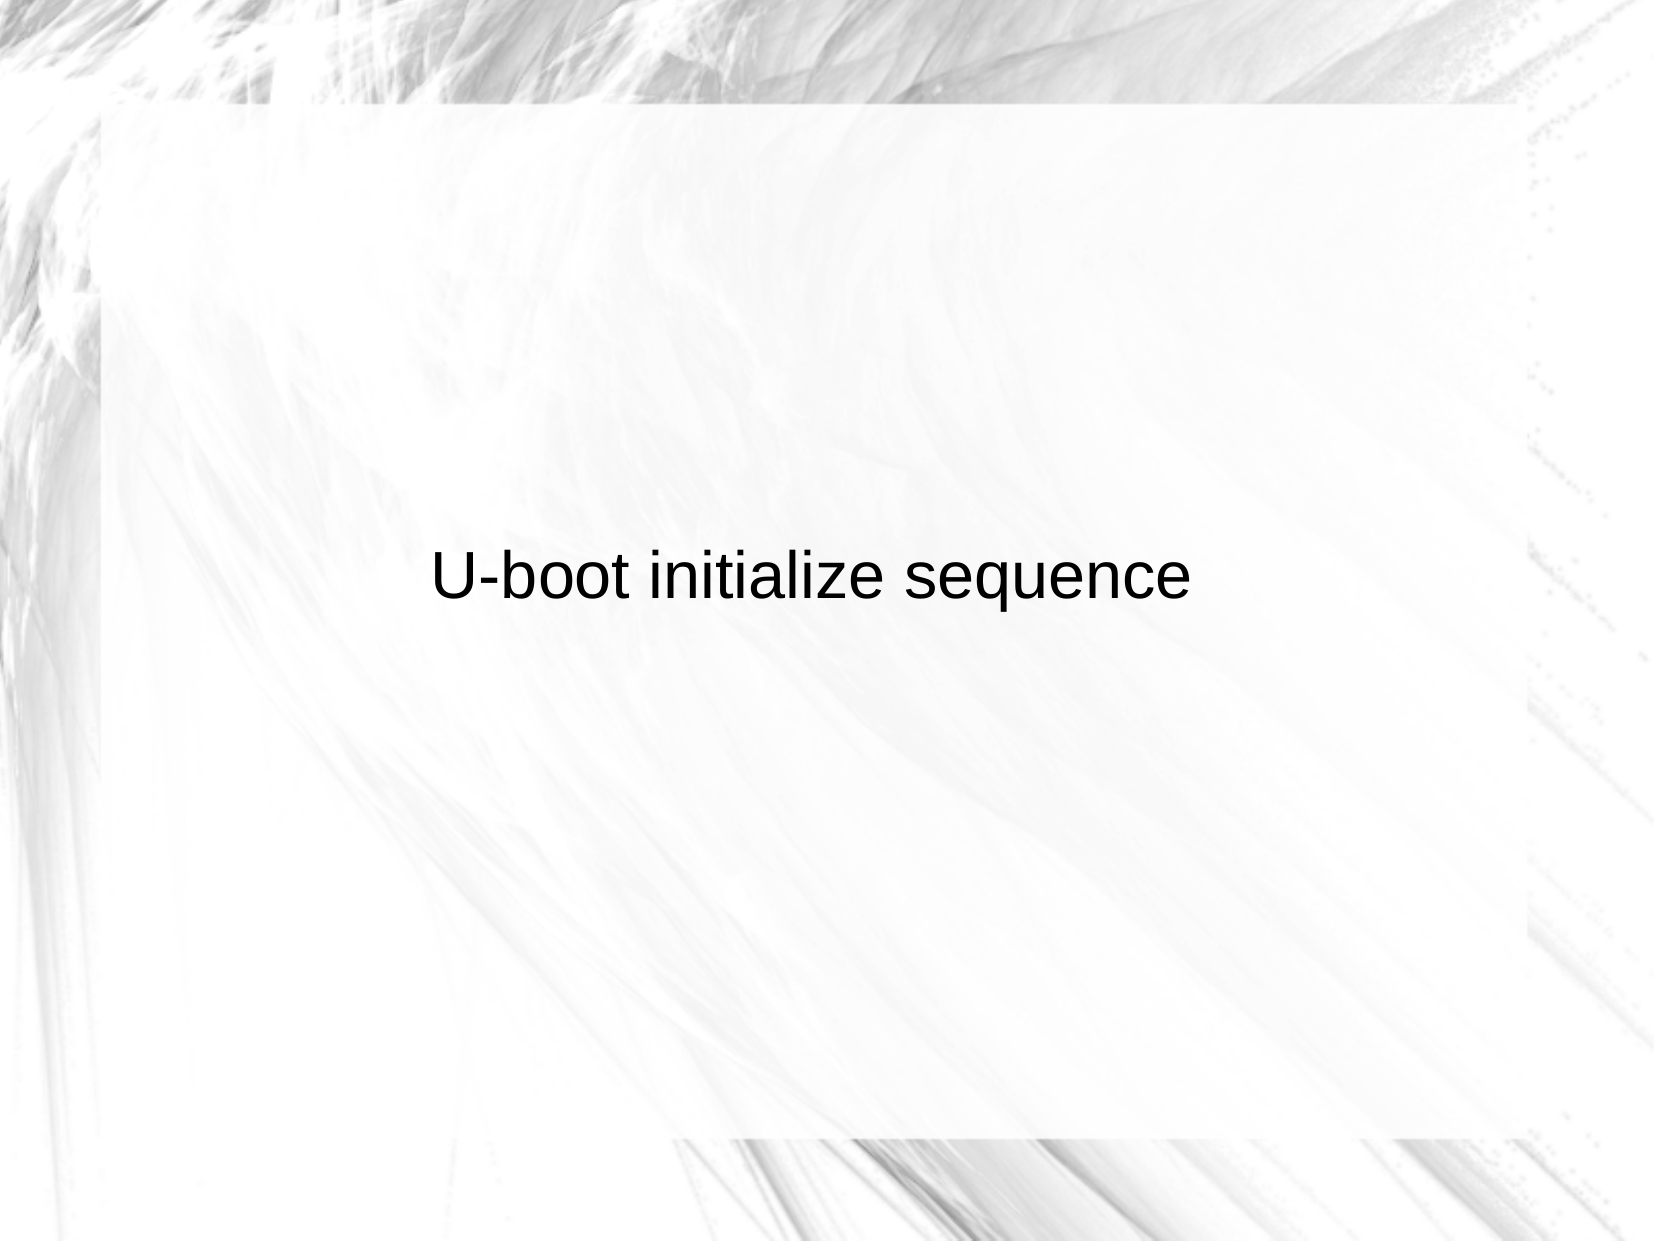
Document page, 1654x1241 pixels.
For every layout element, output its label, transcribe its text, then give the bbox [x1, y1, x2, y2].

picture [0, 0, 1654, 1241]
subtitle U-boot initialize sequence [118, 112, 1506, 1039]
